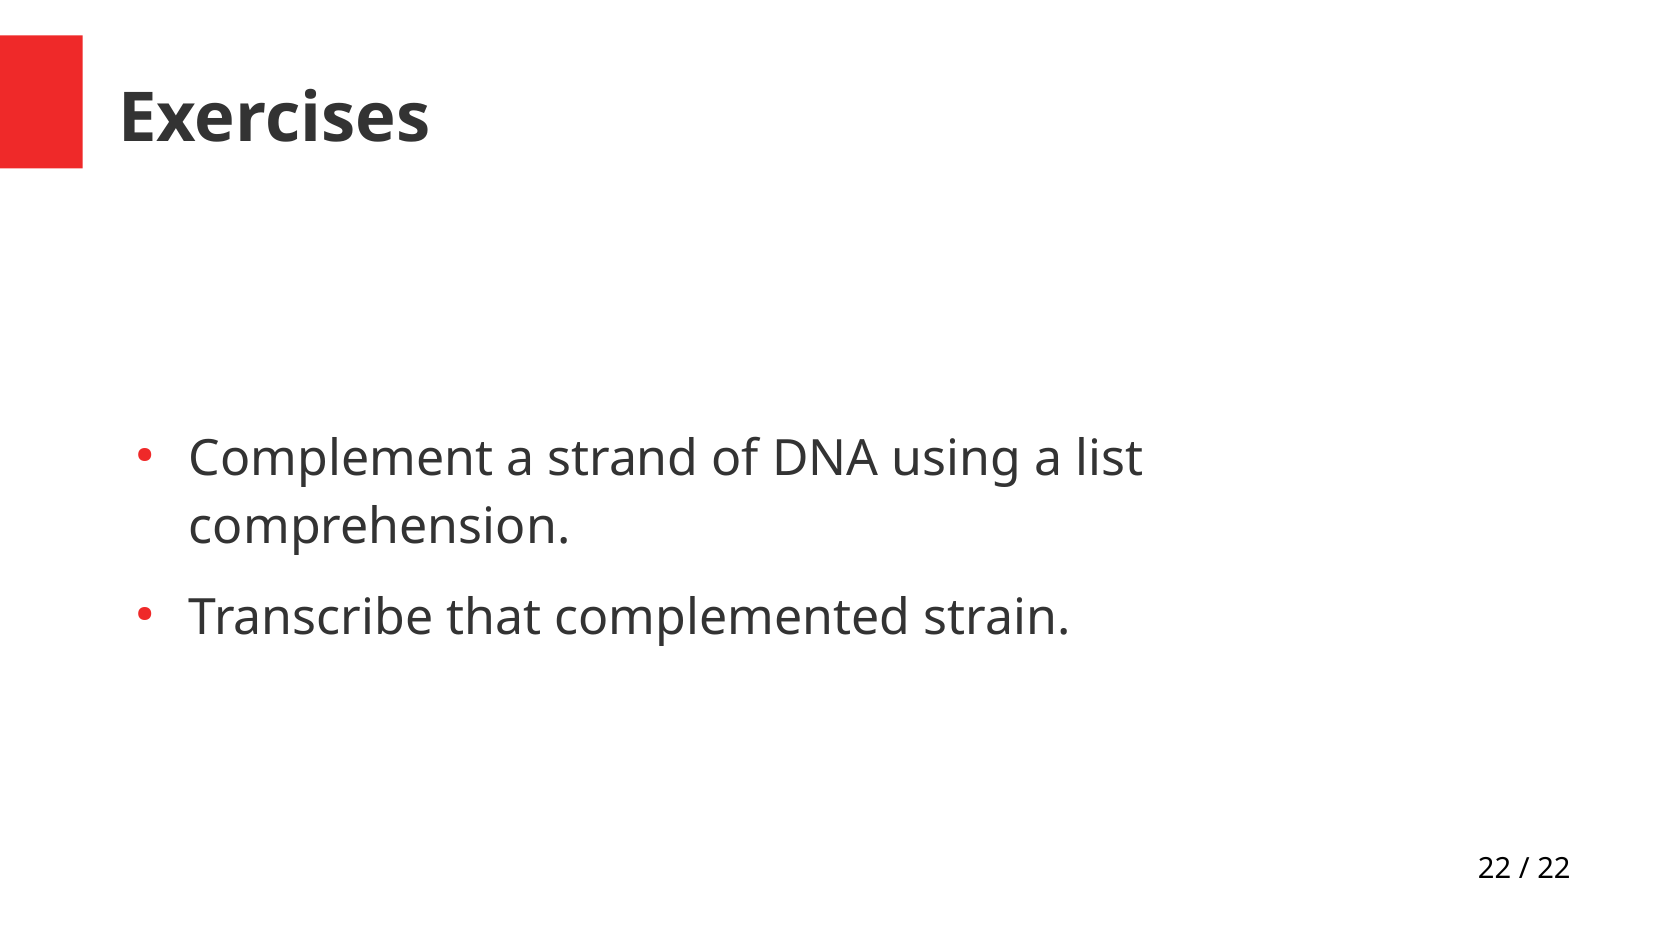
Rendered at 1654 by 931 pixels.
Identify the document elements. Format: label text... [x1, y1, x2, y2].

list Complement a strand of DNA using a list comprehension. Transcribe that complemented strain. [118, 265, 1536, 806]
title Exercises [118, 37, 1571, 193]
